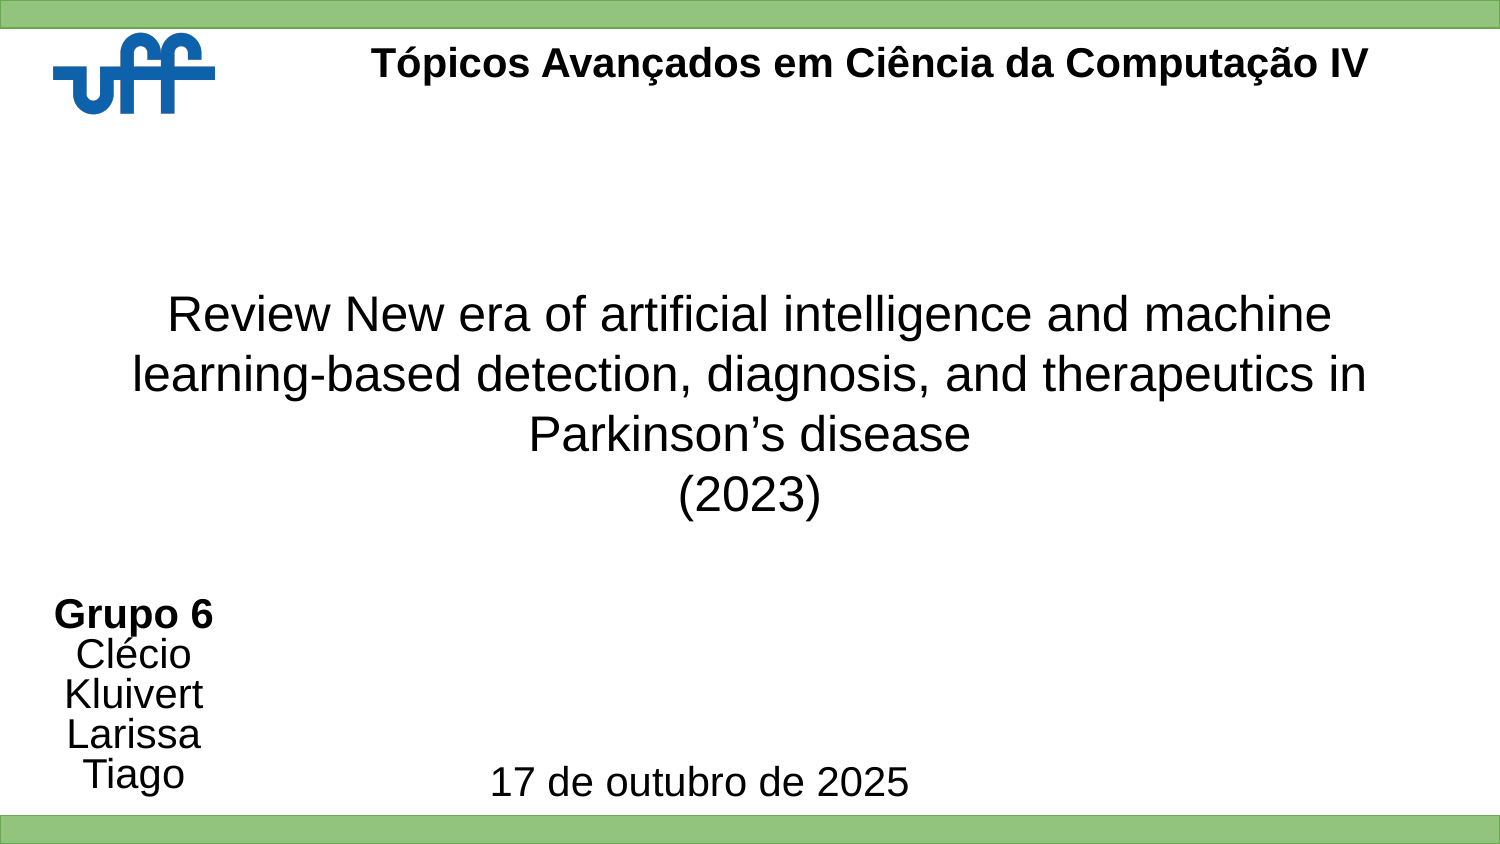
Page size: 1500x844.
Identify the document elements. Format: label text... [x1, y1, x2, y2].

subtitle Grupo 6 Clécio Kluivert Larissa Tiago [5, 581, 263, 844]
text_box [0, 815, 5, 844]
title Review New era of artificial intelligence and machine learning-based detection, diagnosis, and therapeutics in Parkinson’s disease (2023) [51, 319, 1449, 657]
subtitle Tópicos Avançados em Ciência da Computação IV [355, 30, 1424, 133]
text_box [0, 0, 1500, 28]
subtitle 17 de outubro de 2025 [474, 749, 1026, 835]
picture [51, 31, 217, 117]
text_box [263, 815, 1500, 844]
